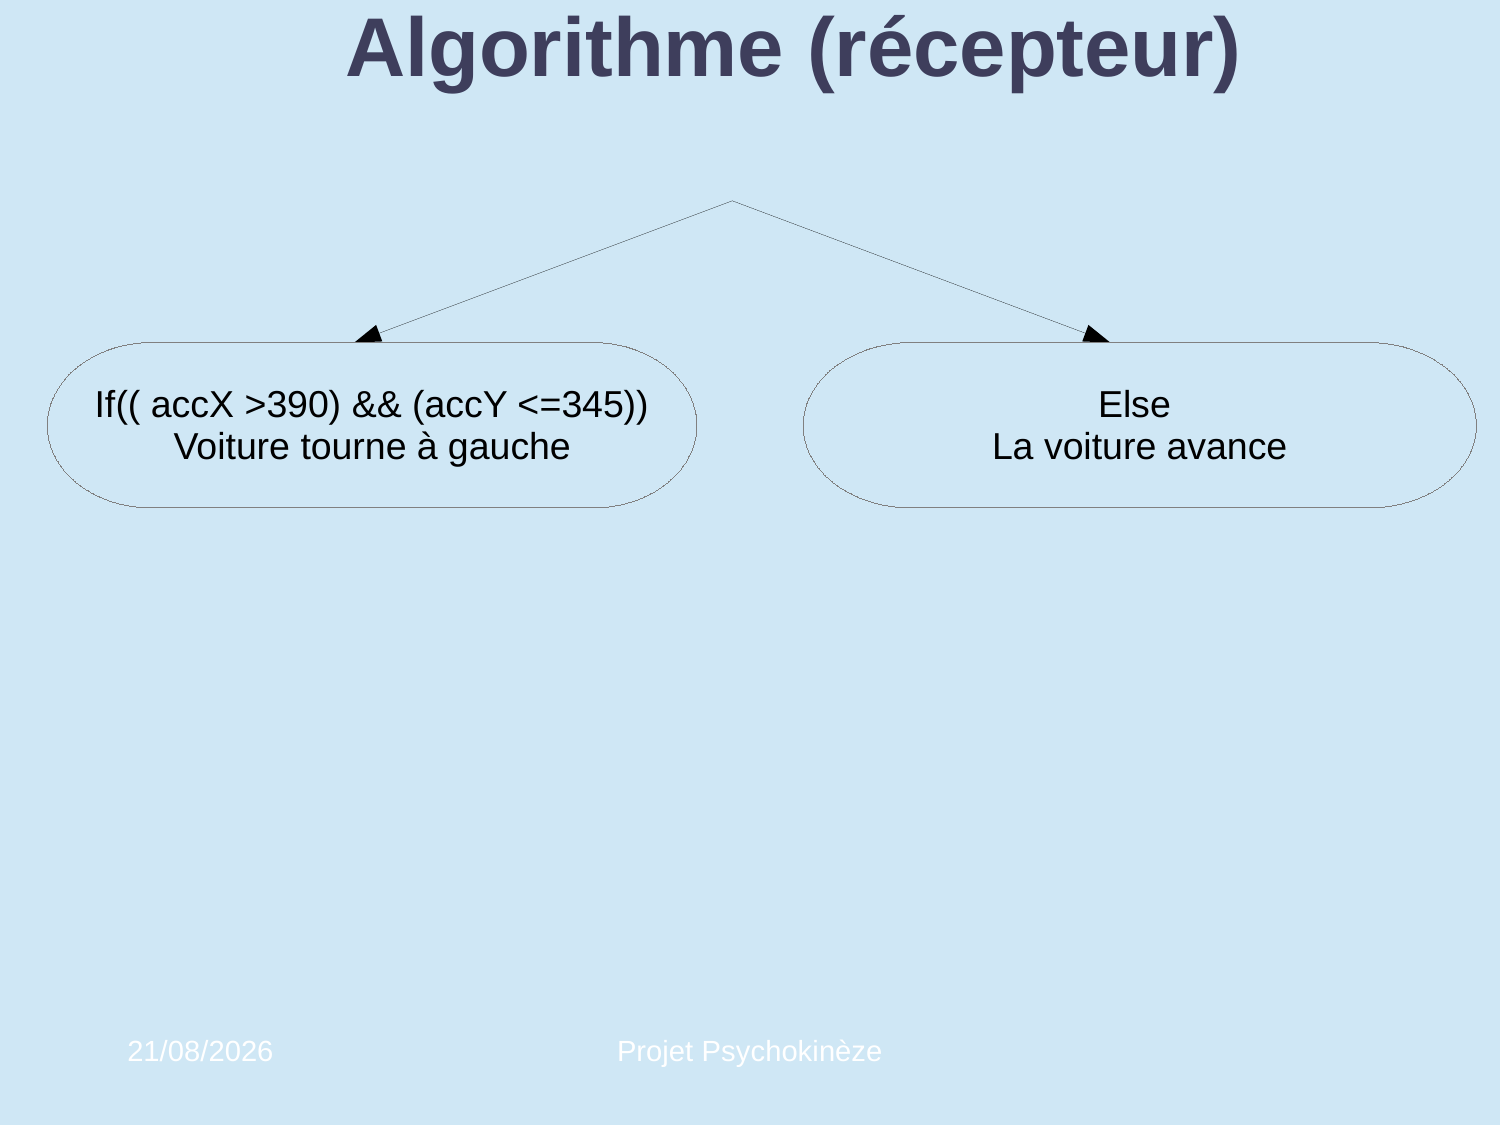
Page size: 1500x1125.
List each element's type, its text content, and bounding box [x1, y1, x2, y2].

text_box Else La voiture avance [803, 342, 1477, 508]
title Algorithme (récepteur) [87, 0, 1500, 107]
text_box If(( accX >390) && (accY <=345)) Voiture tourne à gauche [47, 342, 697, 508]
